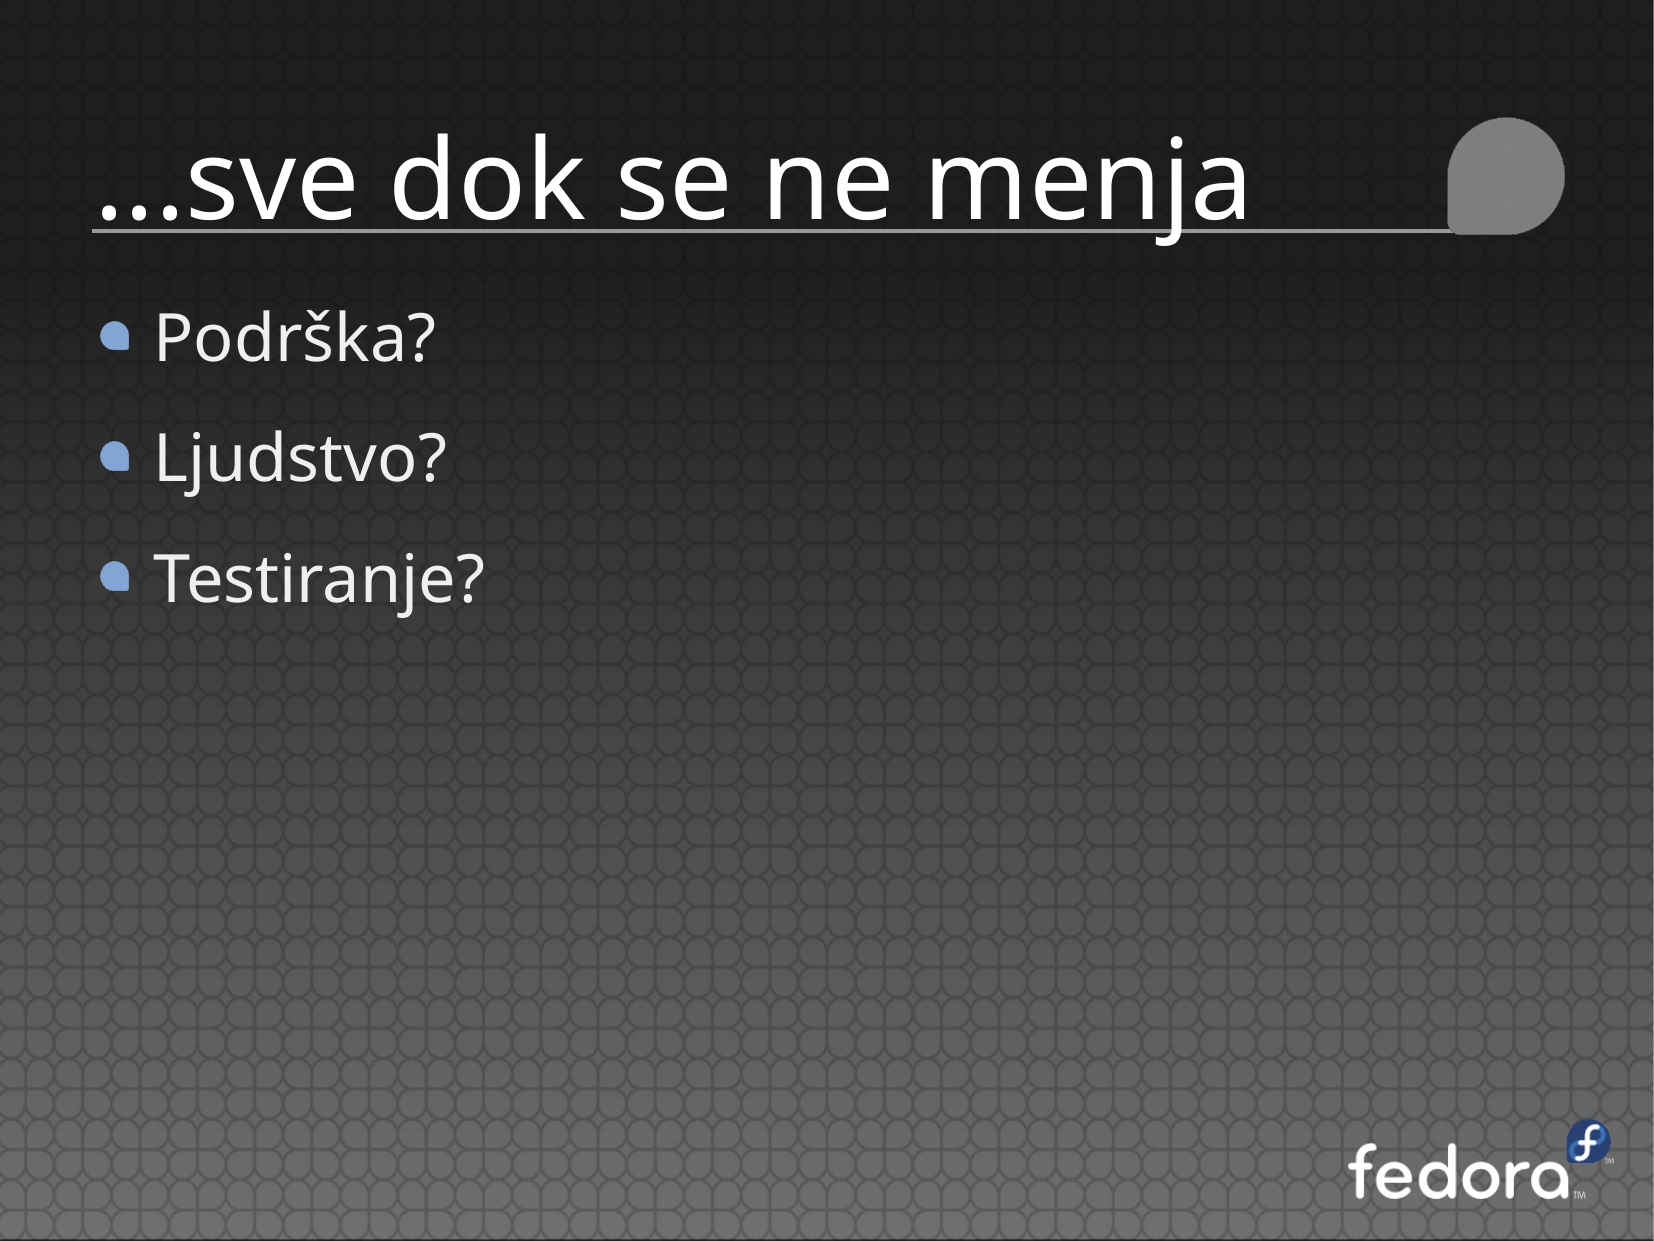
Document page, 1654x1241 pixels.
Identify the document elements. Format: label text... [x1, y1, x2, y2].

picture [0, 0, 1654, 1241]
title ...sve dok se ne menja [94, 100, 1426, 251]
list Podrška? Ljudstvo? Testiranje? [82, 290, 1571, 1094]
